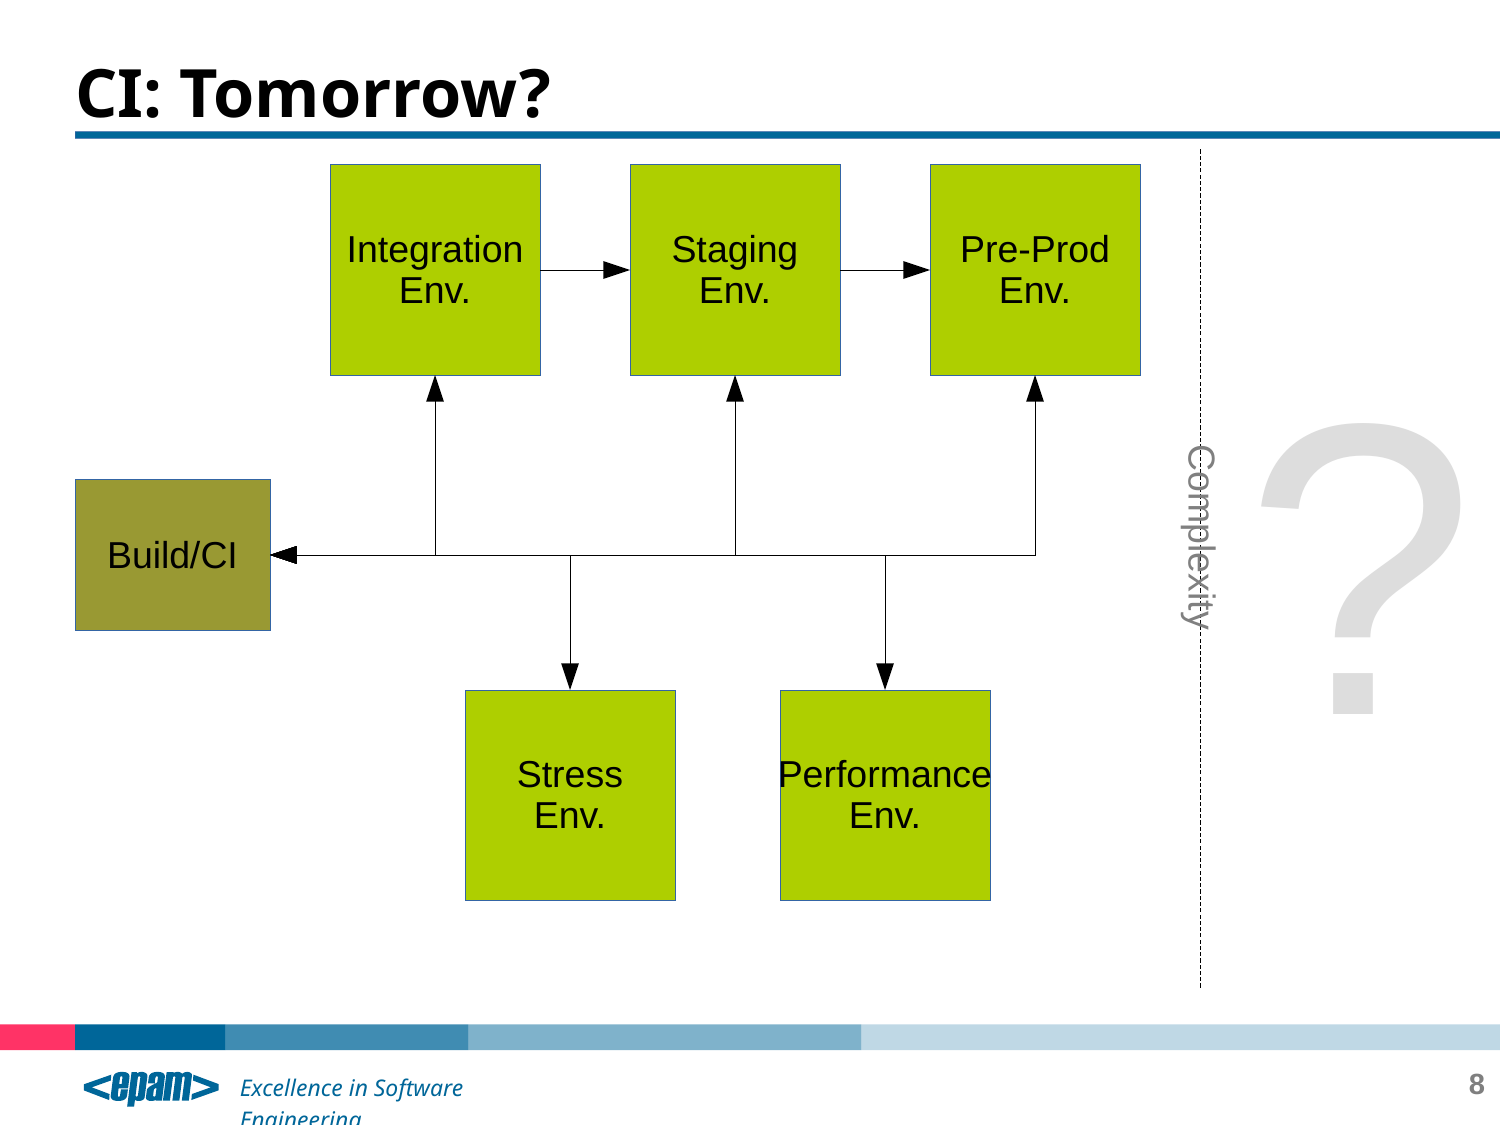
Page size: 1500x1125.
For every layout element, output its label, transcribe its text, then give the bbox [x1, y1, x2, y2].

text_box Integration Env. [330, 164, 541, 376]
title CI: Tomorrow? [75, 44, 1500, 138]
text_box <number> [1425, 1065, 1486, 1111]
text_box Build/CI [75, 479, 271, 631]
text_box Complexity [1173, 430, 1231, 646]
text_box Pre-Prod Env. [930, 164, 1141, 376]
text_box Stress Env. [465, 690, 676, 901]
text_box Staging Env. [630, 164, 841, 376]
text_box ? [1230, 329, 1486, 811]
text_box Performance Env. [780, 690, 991, 901]
